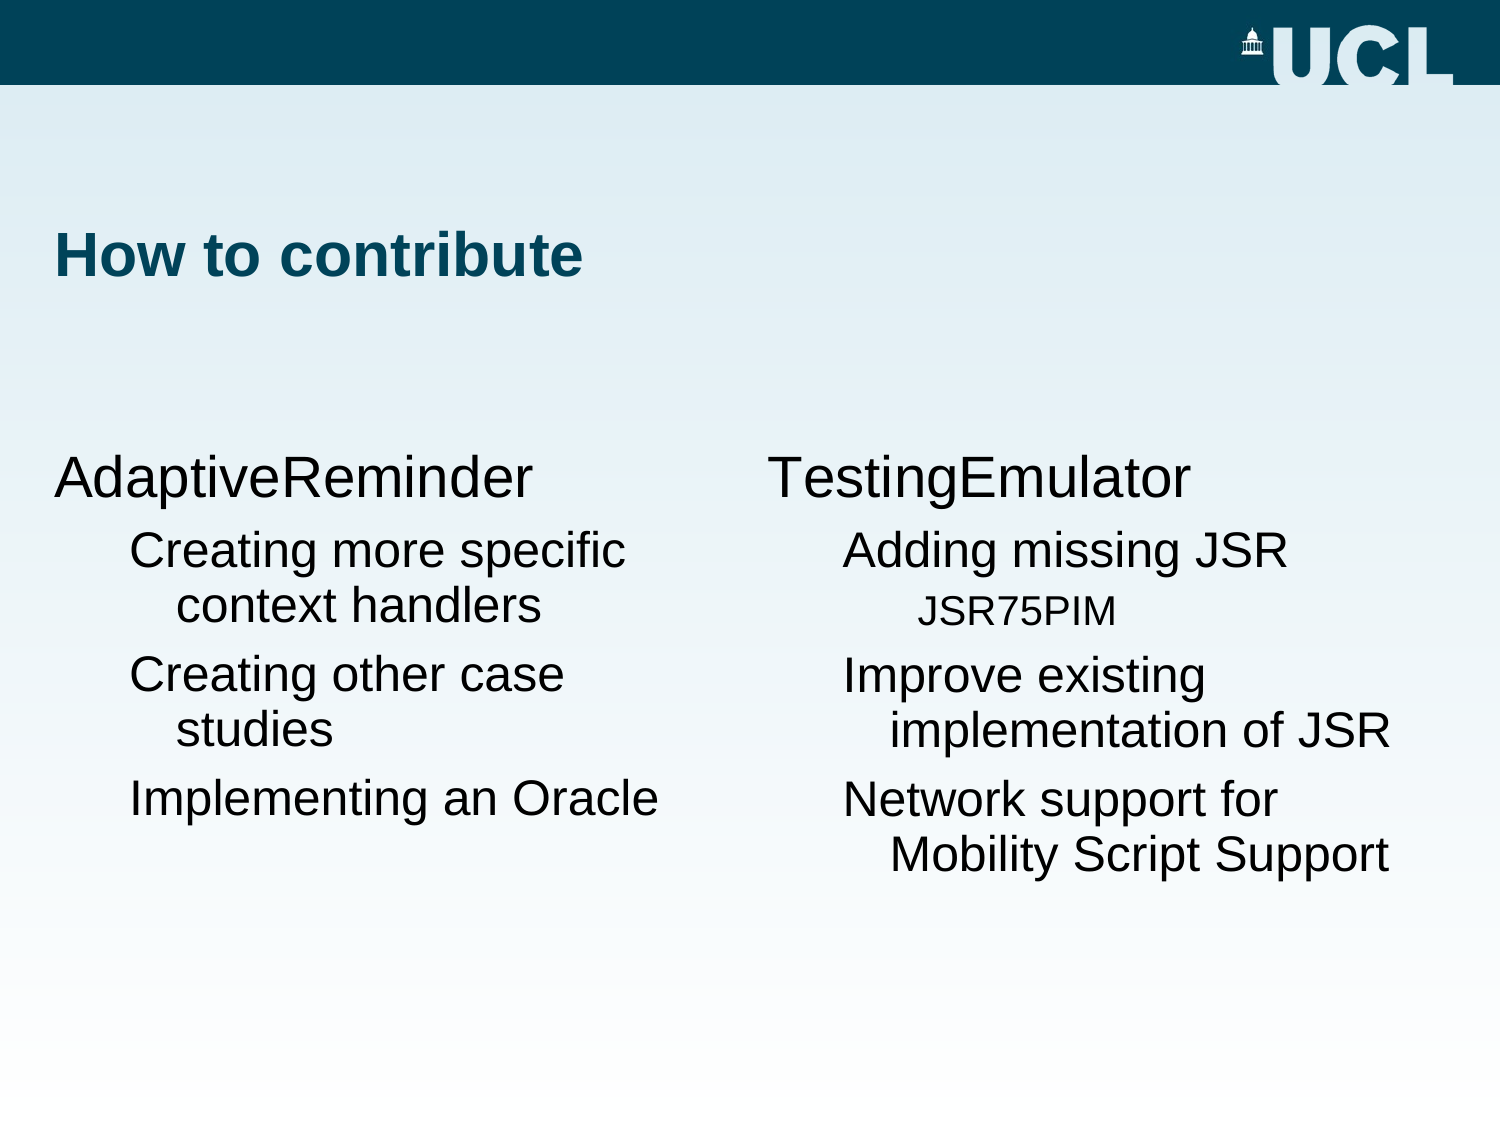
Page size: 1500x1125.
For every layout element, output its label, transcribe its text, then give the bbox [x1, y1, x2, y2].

title How to contribute [54, 148, 1447, 362]
list AdaptiveReminder Creating more specific context handlers Creating other case studies Implementing an Oracle [54, 444, 734, 1026]
list TestingEmulator Adding missing JSR JSR75PIM Improve existing implementation of JSR Network support for Mobility Script Support [767, 444, 1448, 1011]
picture [1338, 25, 1398, 85]
picture [1240, 28, 1263, 55]
picture [1409, 28, 1453, 85]
picture [1274, 28, 1330, 85]
